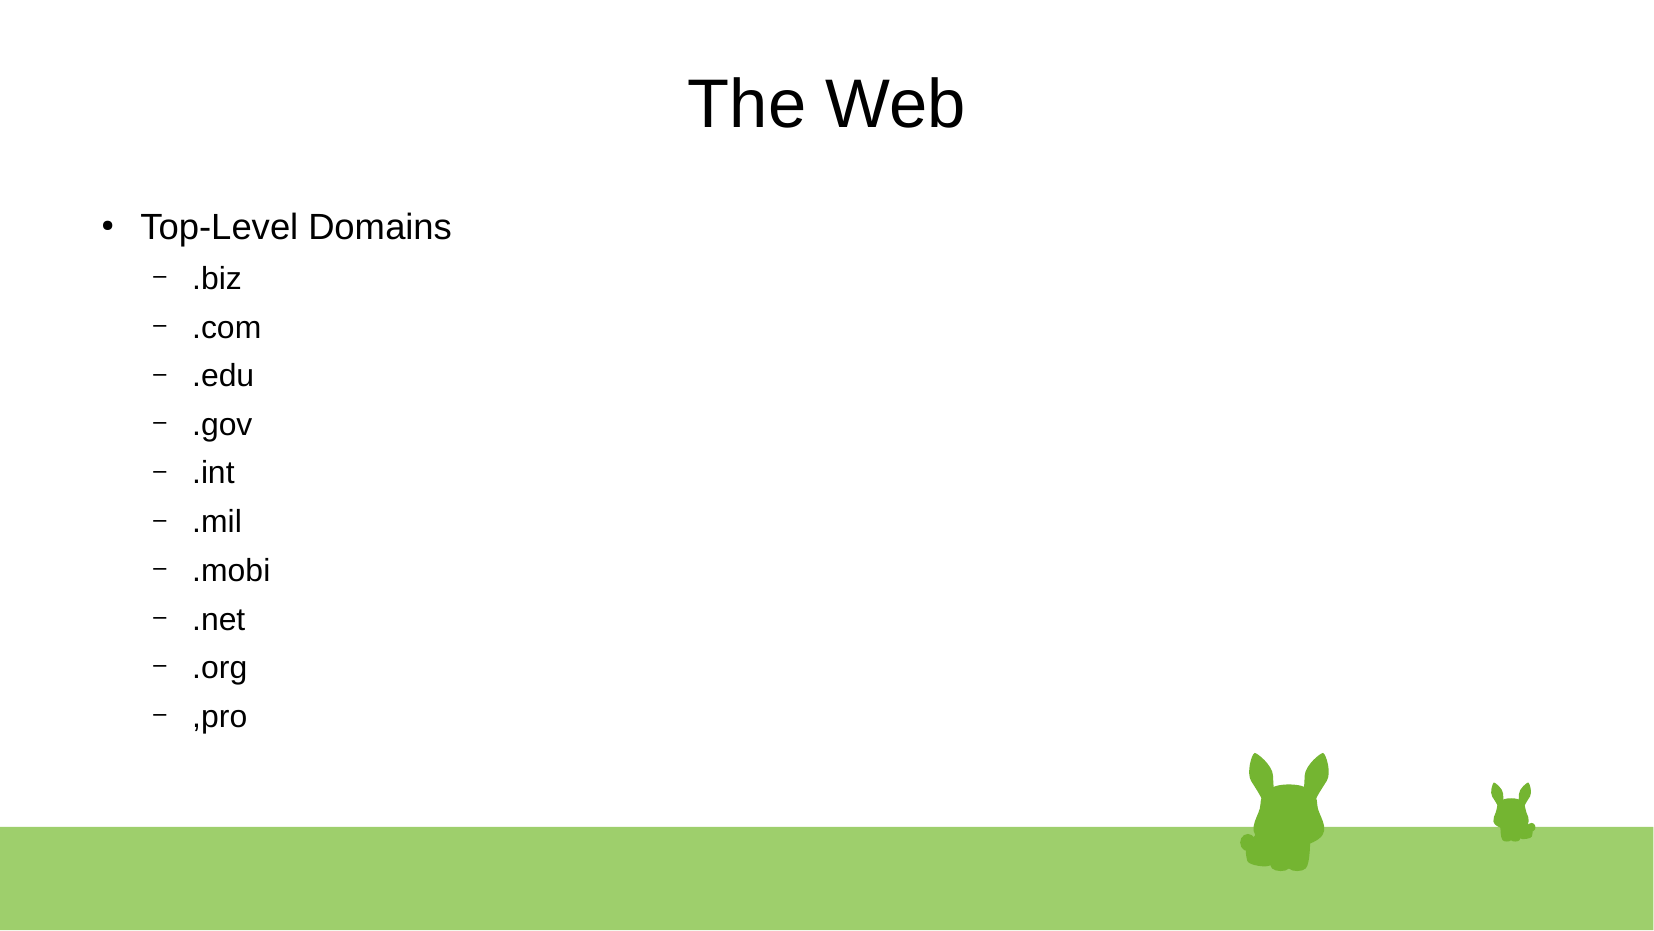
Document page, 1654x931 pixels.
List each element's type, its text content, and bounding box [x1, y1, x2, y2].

title The Web [88, 29, 1565, 178]
list Top-Level Domains .biz .com .edu .gov .int .mil .mobi .net .org ,pro [88, 206, 1565, 739]
